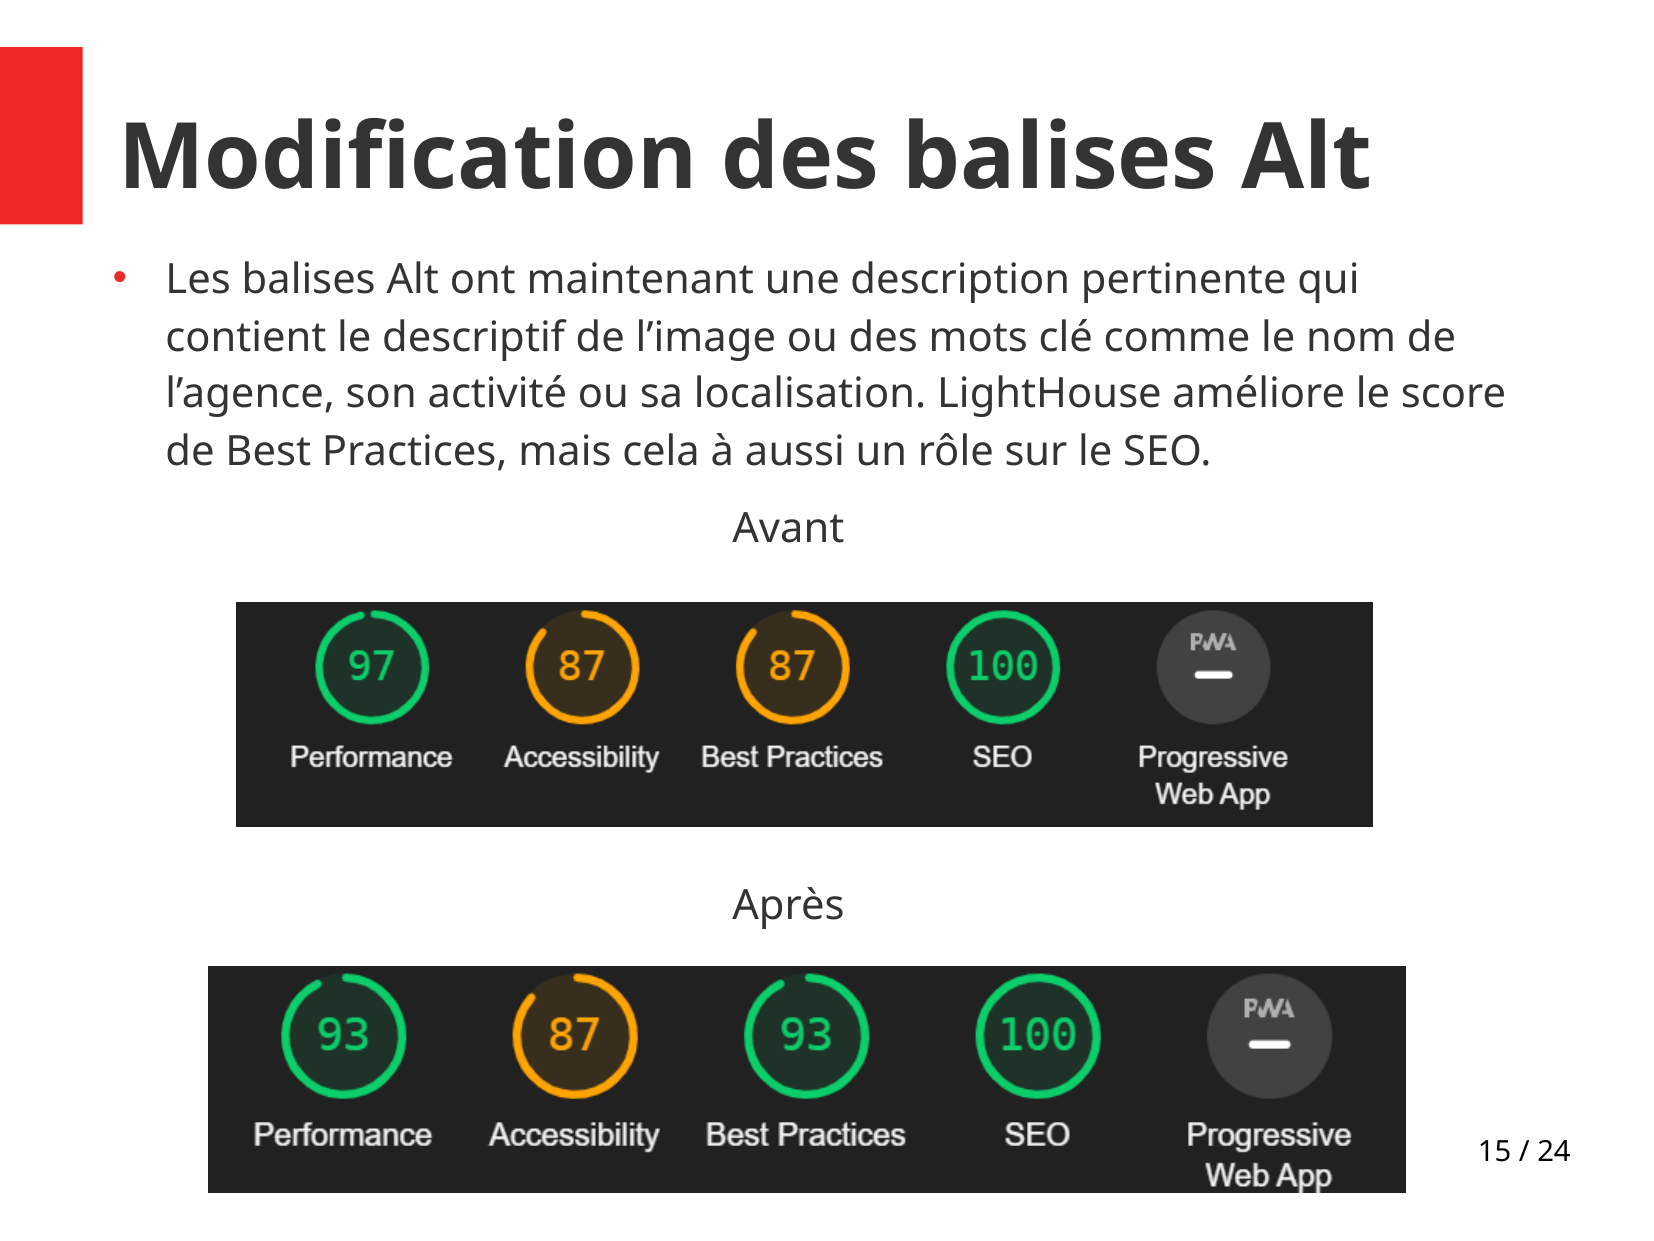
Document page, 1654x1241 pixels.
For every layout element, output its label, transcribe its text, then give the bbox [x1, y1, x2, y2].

picture [236, 602, 1373, 827]
picture [208, 966, 1406, 1193]
list Les balises Alt ont maintenant une description pertinente qui contient le descriptif de l’image ou des mots clé comme le nom de l’agence, son activité ou sa localisation. LightHouse améliore le score de Best Practices, mais cela à aussi un rôle sur le SEO. Avant Après [94, 249, 1512, 969]
title Modification des balises Alt [118, 27, 1571, 278]
